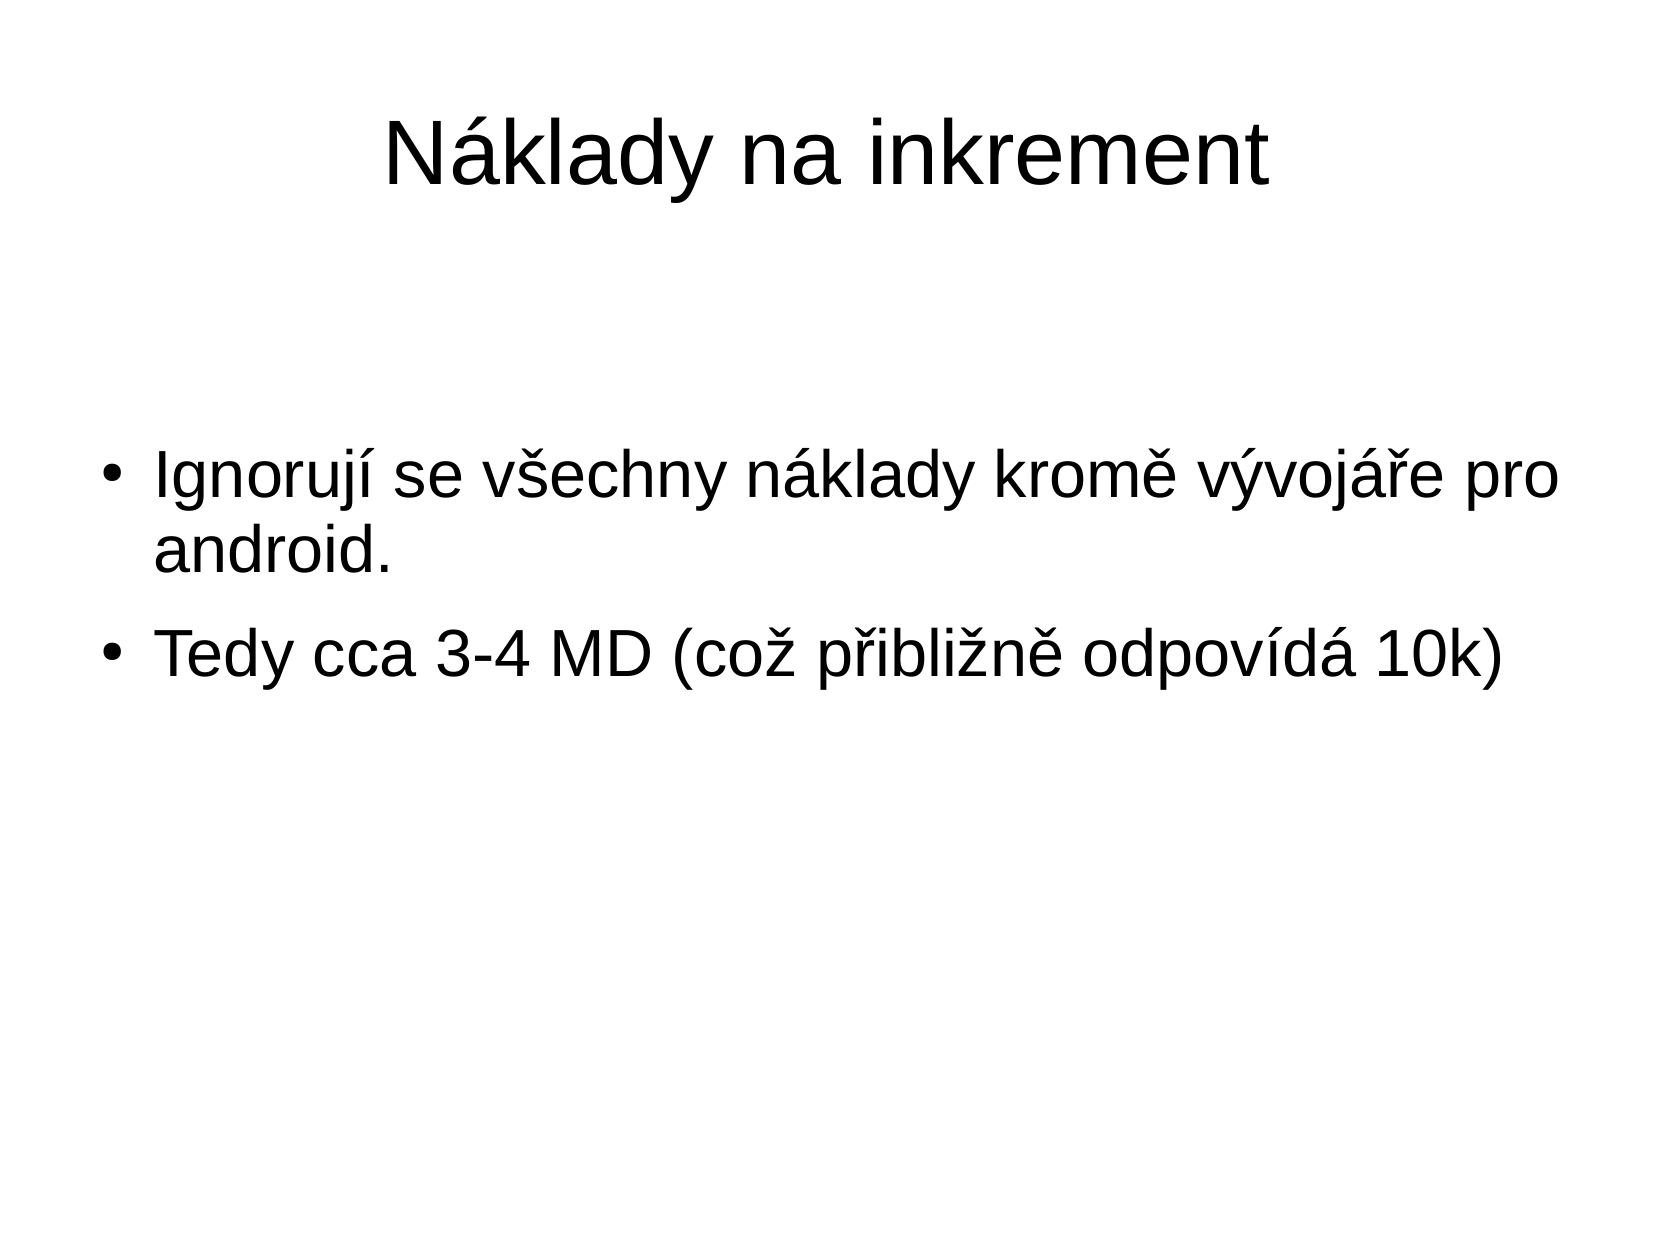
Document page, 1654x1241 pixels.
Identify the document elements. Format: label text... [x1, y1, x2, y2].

title Náklady na inkrement [82, 49, 1571, 257]
list Ignorují se všechny náklady kromě vývojáře pro android. Tedy cca 3-4 MD (což přibližně odpovídá 10k) [82, 437, 1571, 1010]
